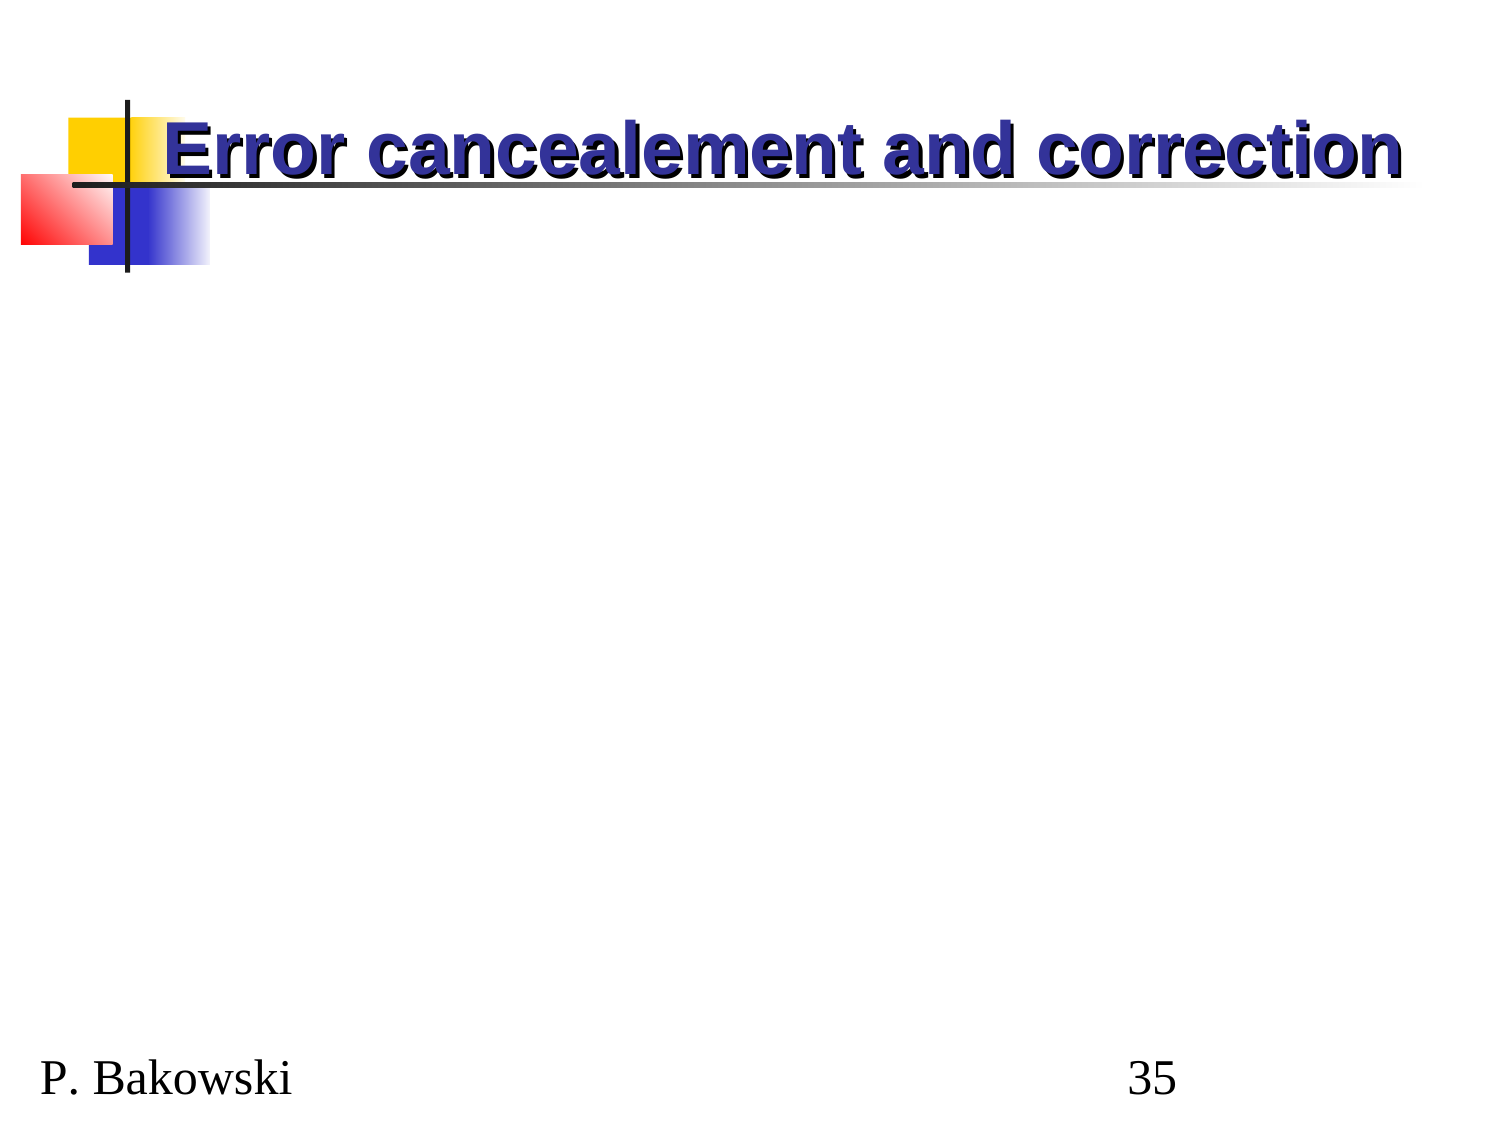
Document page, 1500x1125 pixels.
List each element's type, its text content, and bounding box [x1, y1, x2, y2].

title Error cancealement and correction [147, 92, 1500, 213]
